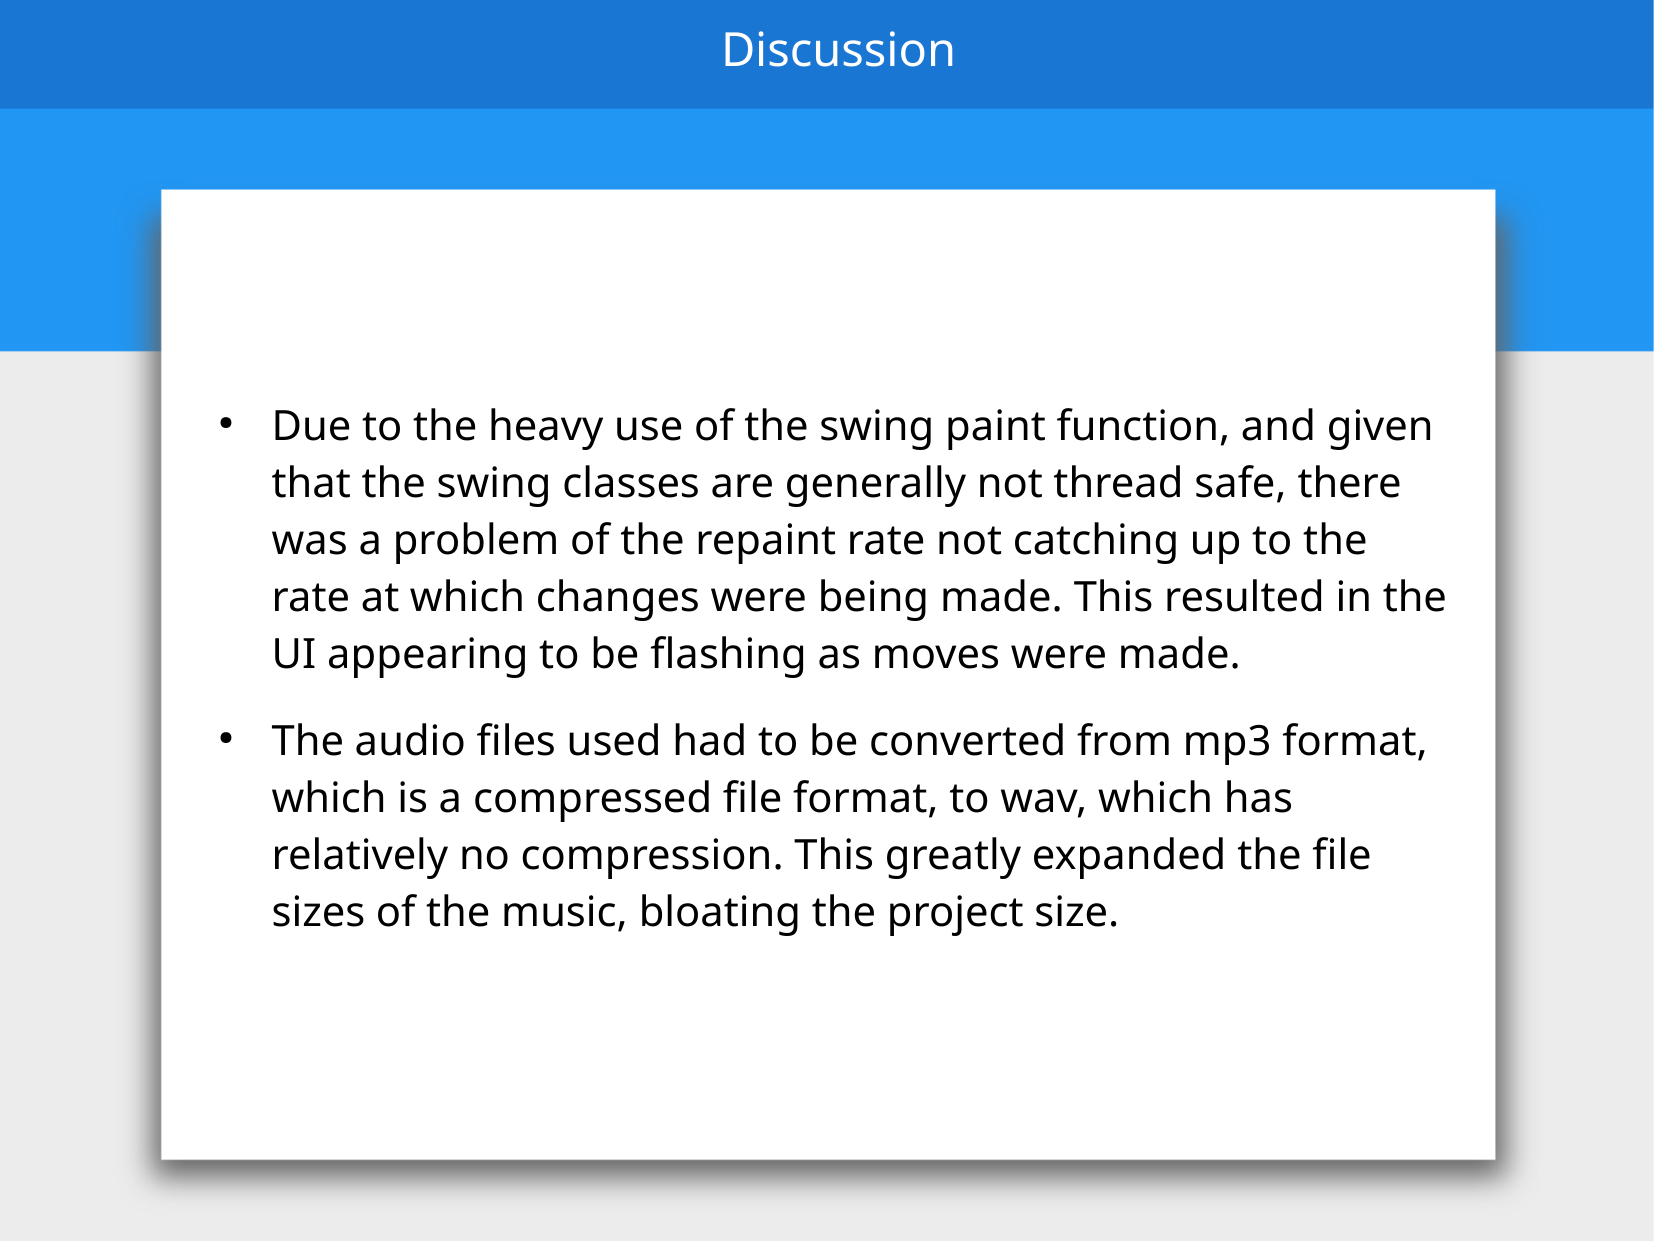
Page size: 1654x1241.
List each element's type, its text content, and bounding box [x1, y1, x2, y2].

list Due to the heavy use of the swing paint function, and given that the swing classes are generally not thread safe, there was a problem of the repaint rate not catching up to the rate at which changes were being made. This resulted in the UI appearing to be flashing as moves were made. The audio files used had to be converted from mp3 format, which is a compressed file format, to wav, which has relatively no compression. This greatly expanded the file sizes of the music, bloating the project size. [200, 212, 1453, 1123]
picture [0, 0, 1654, 1241]
title Discussion [94, 13, 1583, 83]
